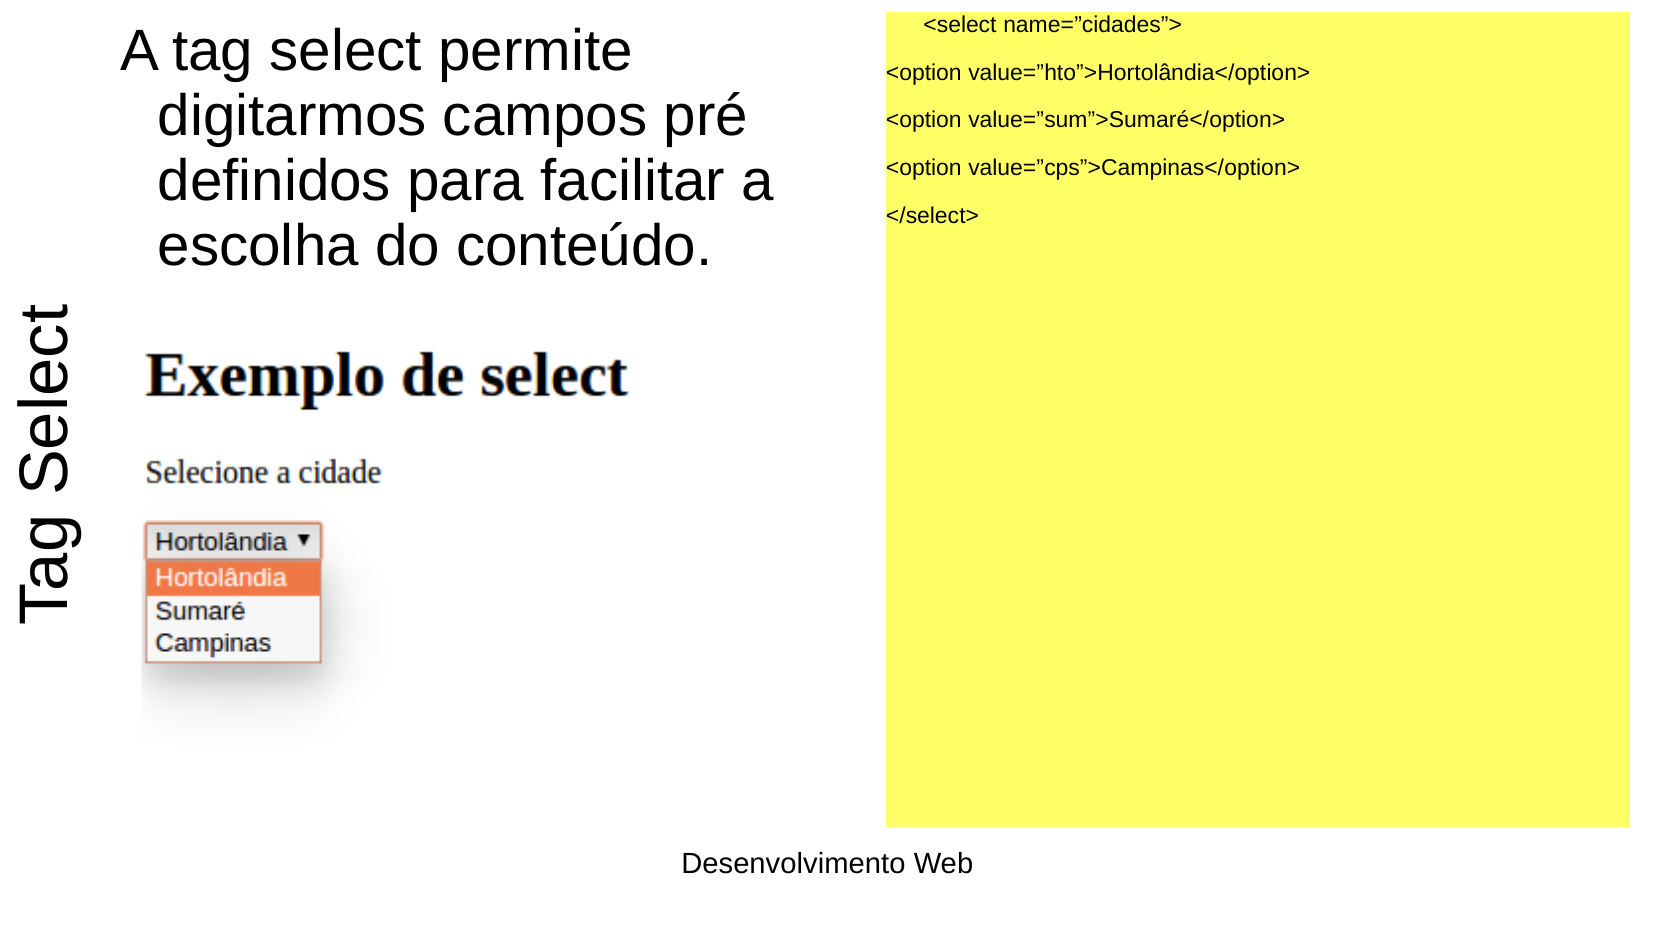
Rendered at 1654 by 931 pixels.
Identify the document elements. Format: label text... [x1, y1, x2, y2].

title Tag Select [0, 0, 88, 931]
list A tag select permite digitarmos campos pré definidos para facilitar a escolha do conteúdo. [82, 17, 827, 558]
picture [141, 318, 860, 745]
list <select name=”cidades”> <option value=”hto”>Hortolândia</option> <option value=”sum”>Sumaré</option> <option value=”cps”>Campinas</option> </select> [885, 11, 1630, 827]
